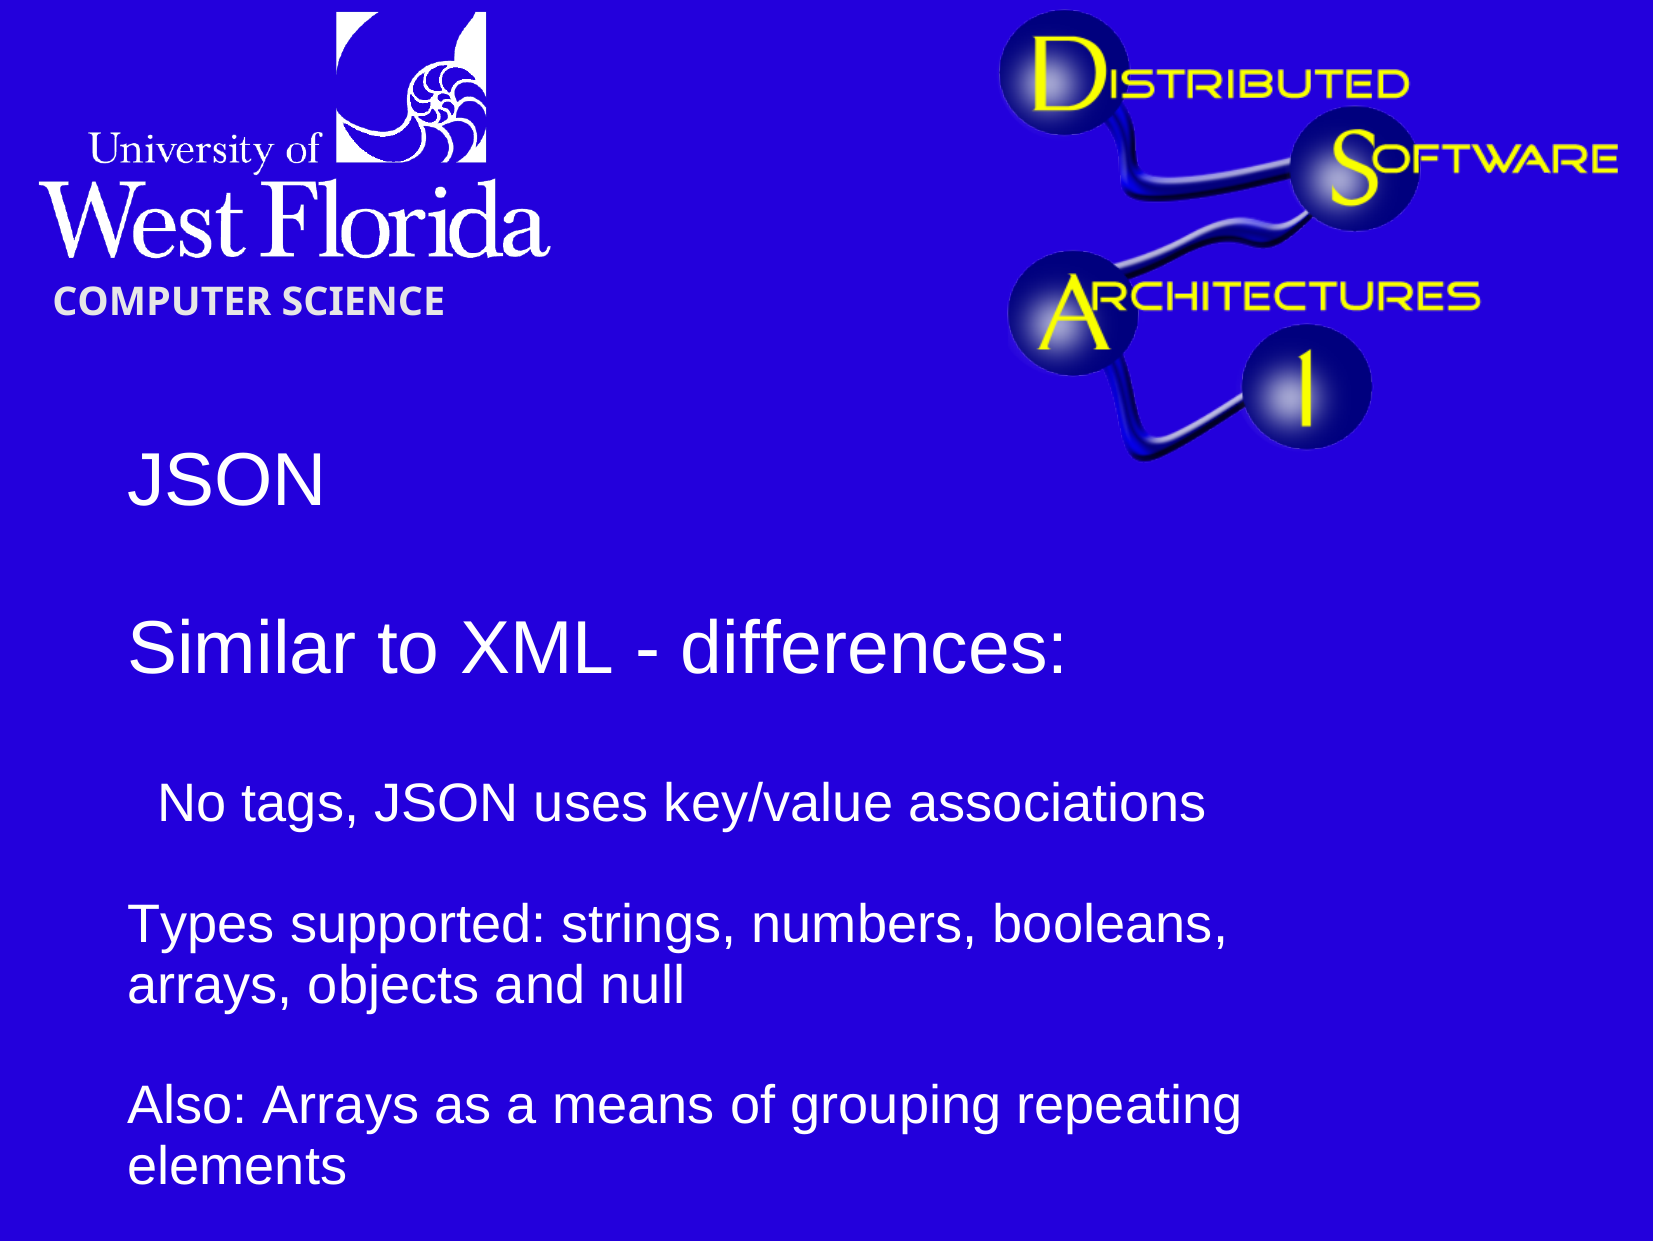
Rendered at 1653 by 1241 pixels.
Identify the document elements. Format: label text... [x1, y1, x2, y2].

picture [910, 0, 1653, 506]
text_box COMPUTER SCIENCE [37, 262, 562, 333]
text_box JSON Similar to XML - differences: No tags, JSON uses key/value associations Types supported: strings, numbers, booleans, arrays, objects and null Also: Arrays as a means of grouping repeating elements [112, 426, 1388, 731]
picture [37, 0, 558, 262]
